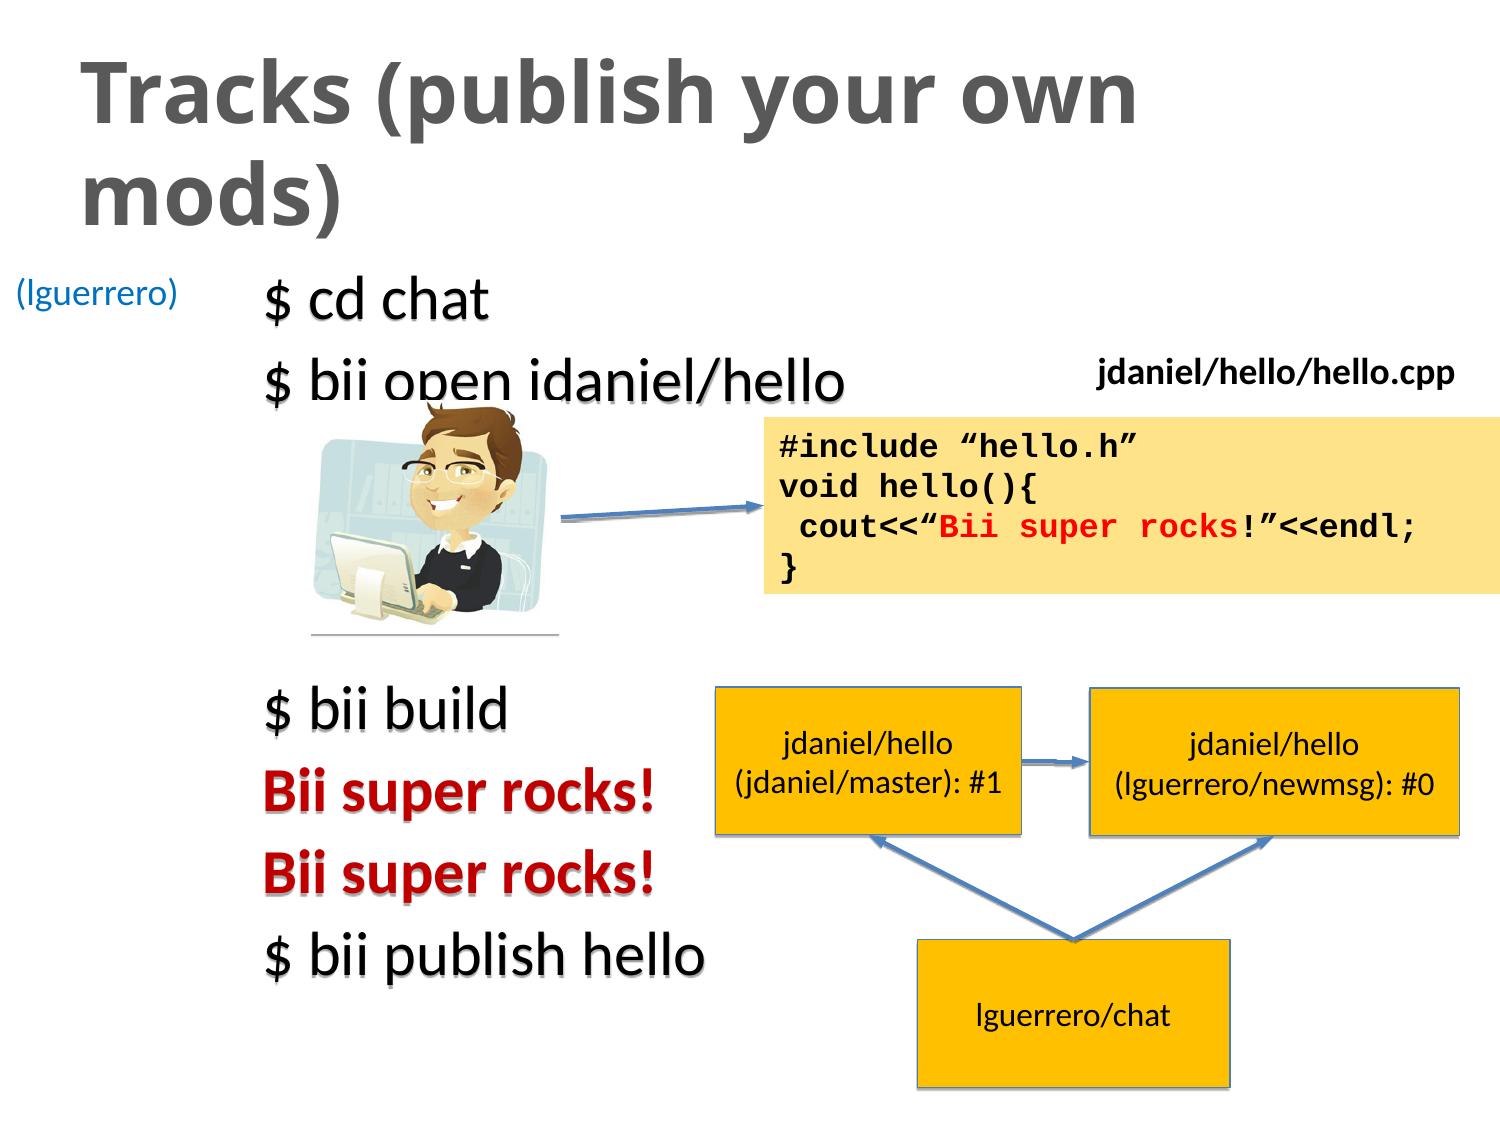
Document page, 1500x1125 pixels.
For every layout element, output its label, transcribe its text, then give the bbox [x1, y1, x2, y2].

picture [311, 400, 561, 634]
list $ cd chat $ bii open jdaniel/hello $ bii build Bii super rocks! Bii super rocks! $ bii publish hello [190, 257, 863, 1059]
text_box #include “hello.h” void hello(){ cout<<“Bii super rocks!”<<endl; } [763, 417, 1500, 594]
text_box (lguerrero) [0, 261, 194, 321]
text_box Tracks (publish your own mods) [64, 30, 1415, 218]
text_box jdaniel/hello/hello.cpp [1082, 339, 1474, 401]
text_box jdaniel/hello (lguerrero/newmsg): #0 [1090, 688, 1459, 836]
text_box jdaniel/hello (jdaniel/master): #1 [716, 687, 1021, 835]
text_box lguerrero/chat [917, 940, 1230, 1088]
